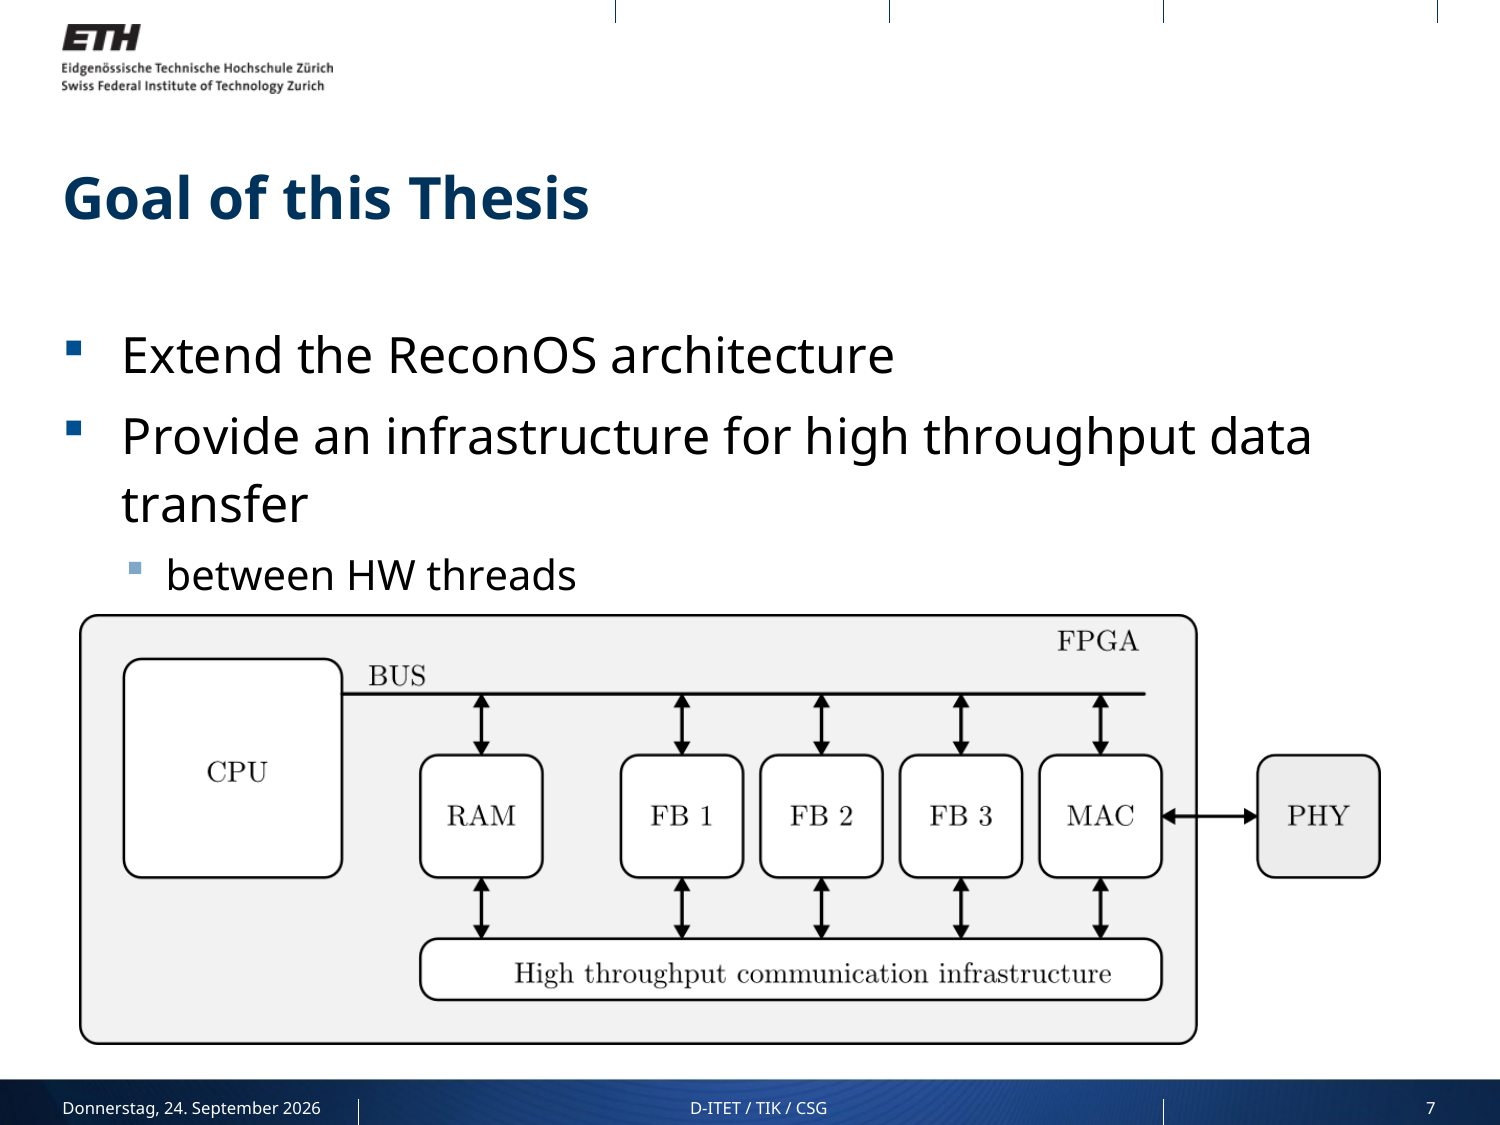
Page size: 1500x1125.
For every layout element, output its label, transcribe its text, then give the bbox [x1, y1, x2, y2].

picture [0, 1078, 1500, 1125]
title Goal of this Thesis [62, 157, 1438, 296]
picture [62, 24, 333, 94]
list Extend the ReconOS architecture Provide an infrastructure for high throughput data transfer between HW threads between SW and HW threads [62, 319, 1438, 1067]
picture [79, 614, 1381, 1045]
